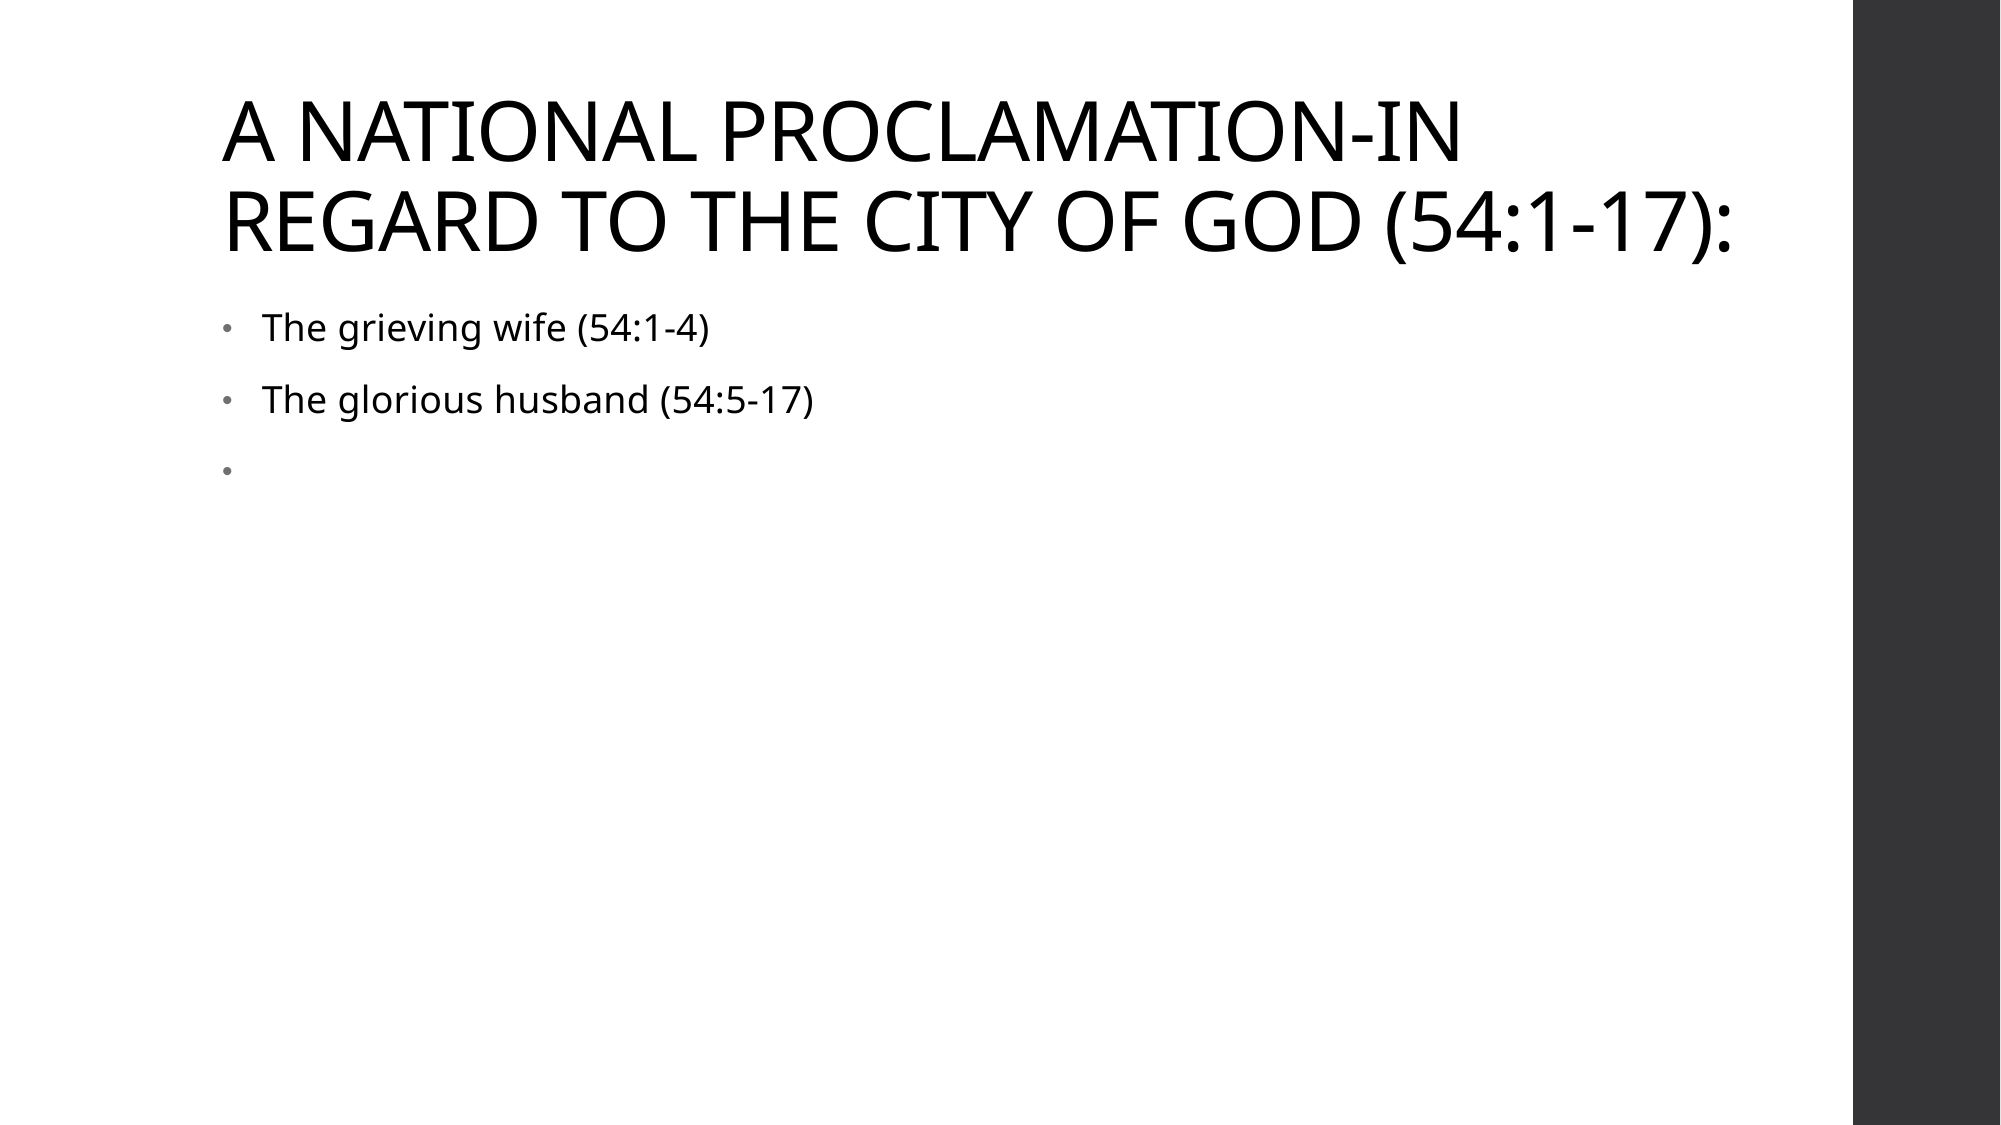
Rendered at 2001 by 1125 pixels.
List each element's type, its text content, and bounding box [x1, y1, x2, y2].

list The grieving wife (54:1-4) The glorious husband (54:5-17) [206, 299, 1617, 1014]
title A NATIONAL PROCLAMATION-IN REGARD TO THE CITY OF GOD (54:1-17): [206, 60, 1797, 278]
